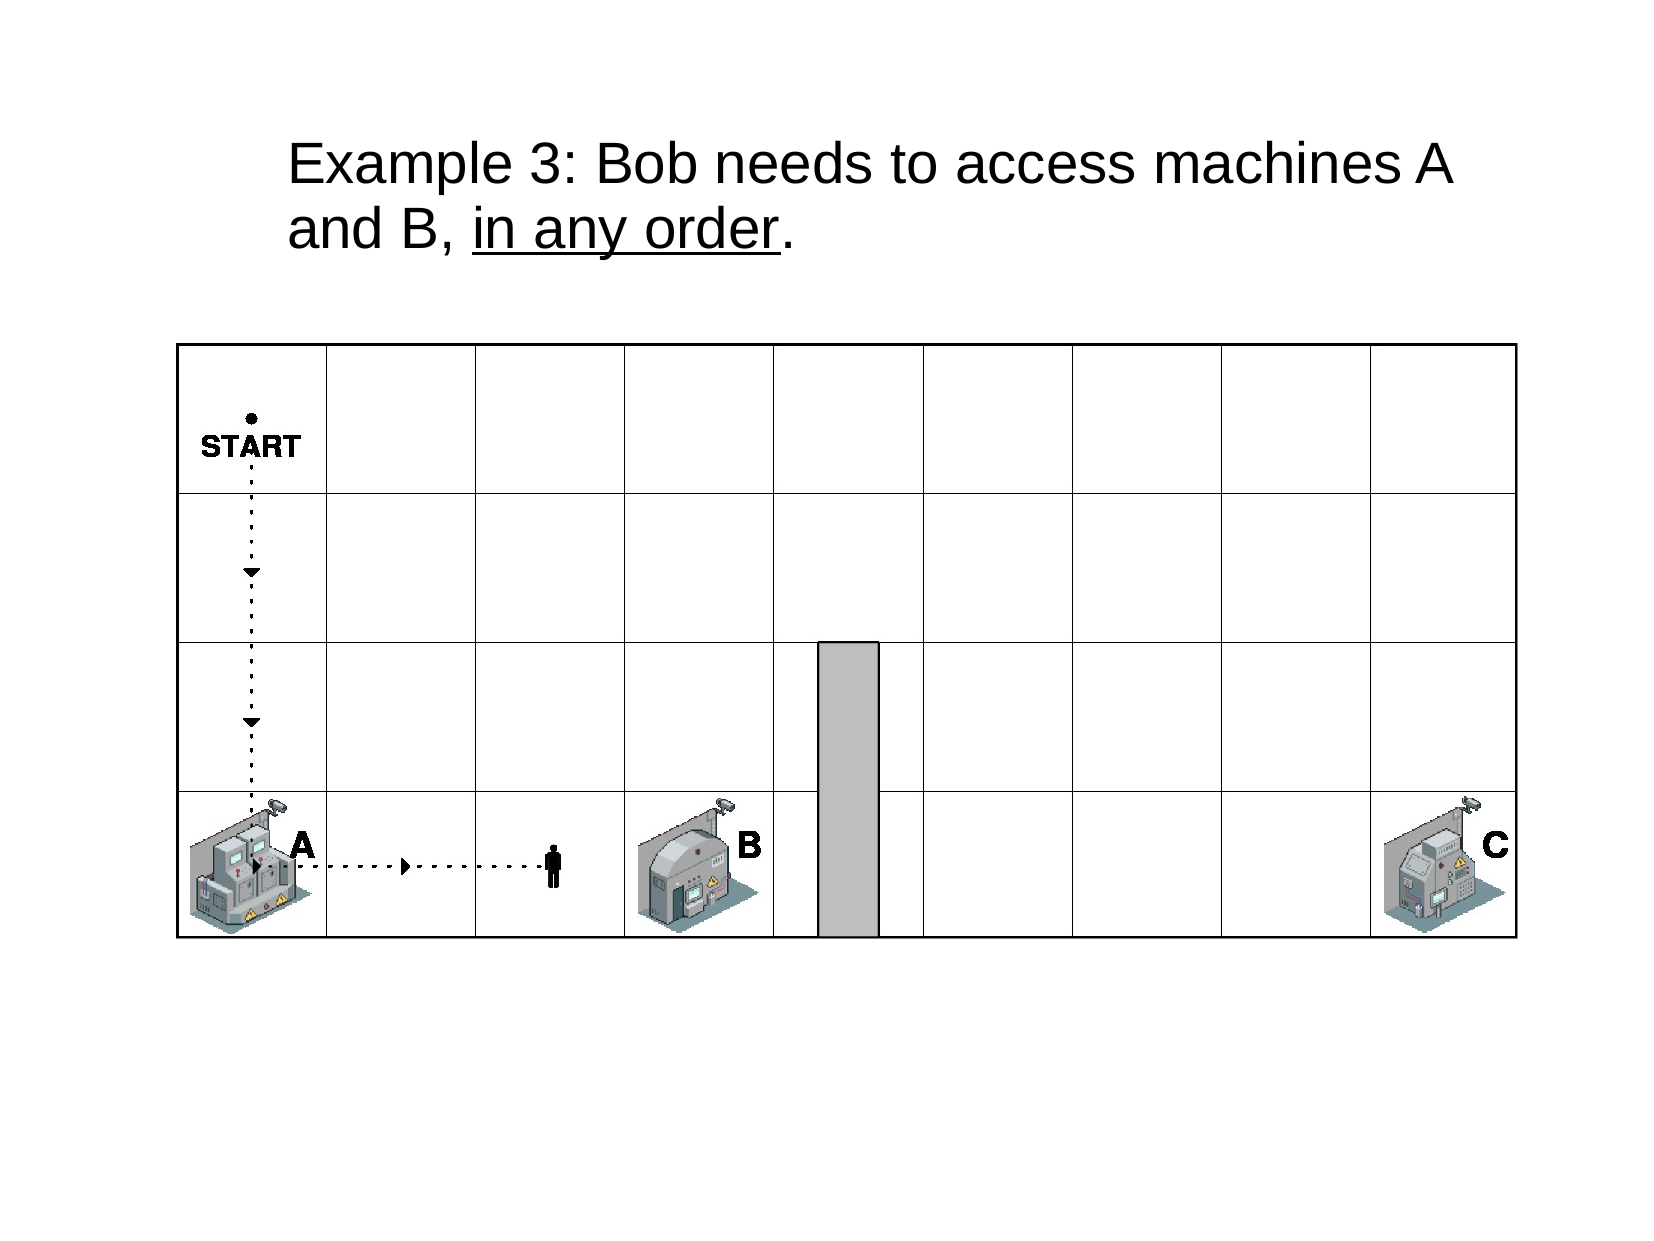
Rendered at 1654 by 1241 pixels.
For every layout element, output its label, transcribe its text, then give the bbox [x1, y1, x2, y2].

picture [176, 342, 1518, 939]
text_box Example 3: Bob needs to access machines A and B, in any order. [272, 123, 1488, 342]
